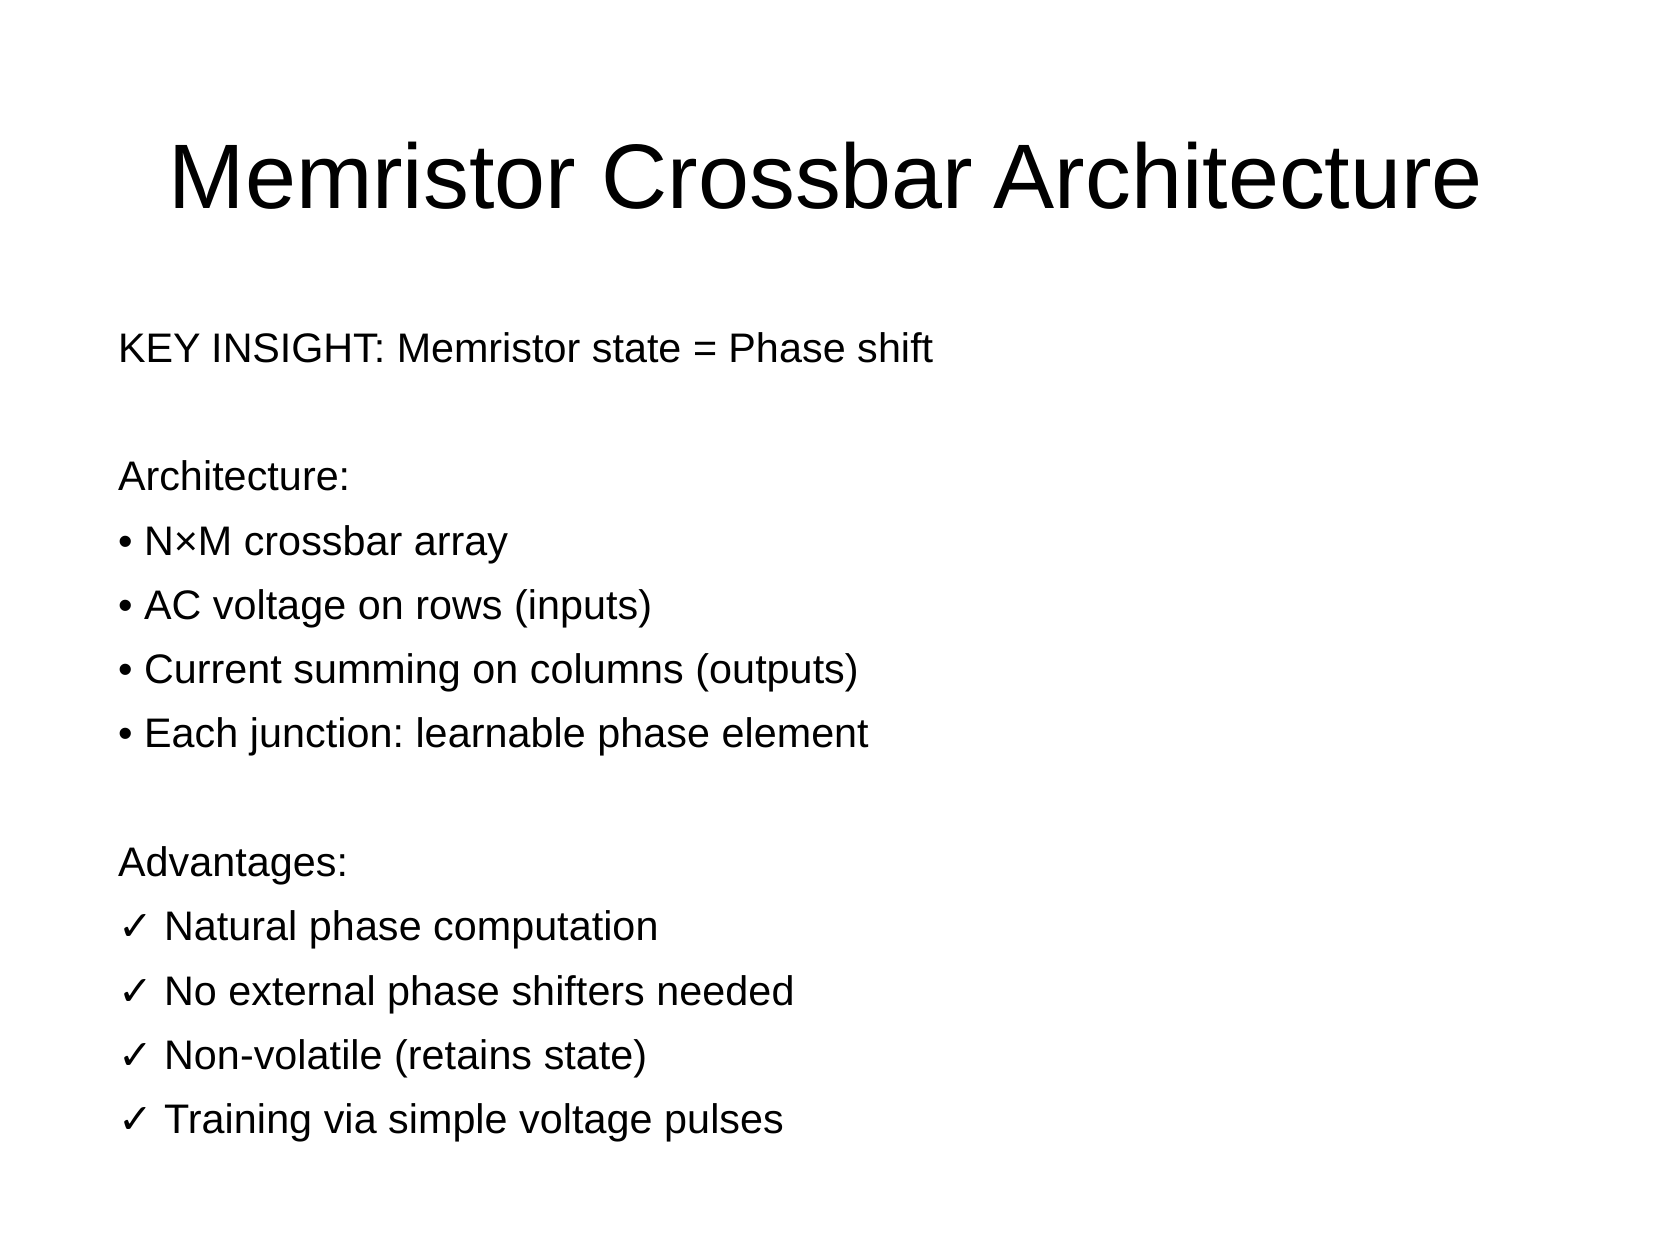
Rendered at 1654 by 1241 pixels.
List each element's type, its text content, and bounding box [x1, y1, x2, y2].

title Memristor Crossbar Architecture [118, 88, 1536, 266]
list KEY INSIGHT: Memristor state = Phase shift Architecture: • N×M crossbar array • AC voltage on rows (inputs) • Current summing on columns (outputs) • Each junction: learnable phase element Advantages: ✓ Natural phase computation ✓ No external phase shifters needed ✓ Non-volatile (retains state) ✓ Training via simple voltage pulses [118, 324, 1536, 1152]
